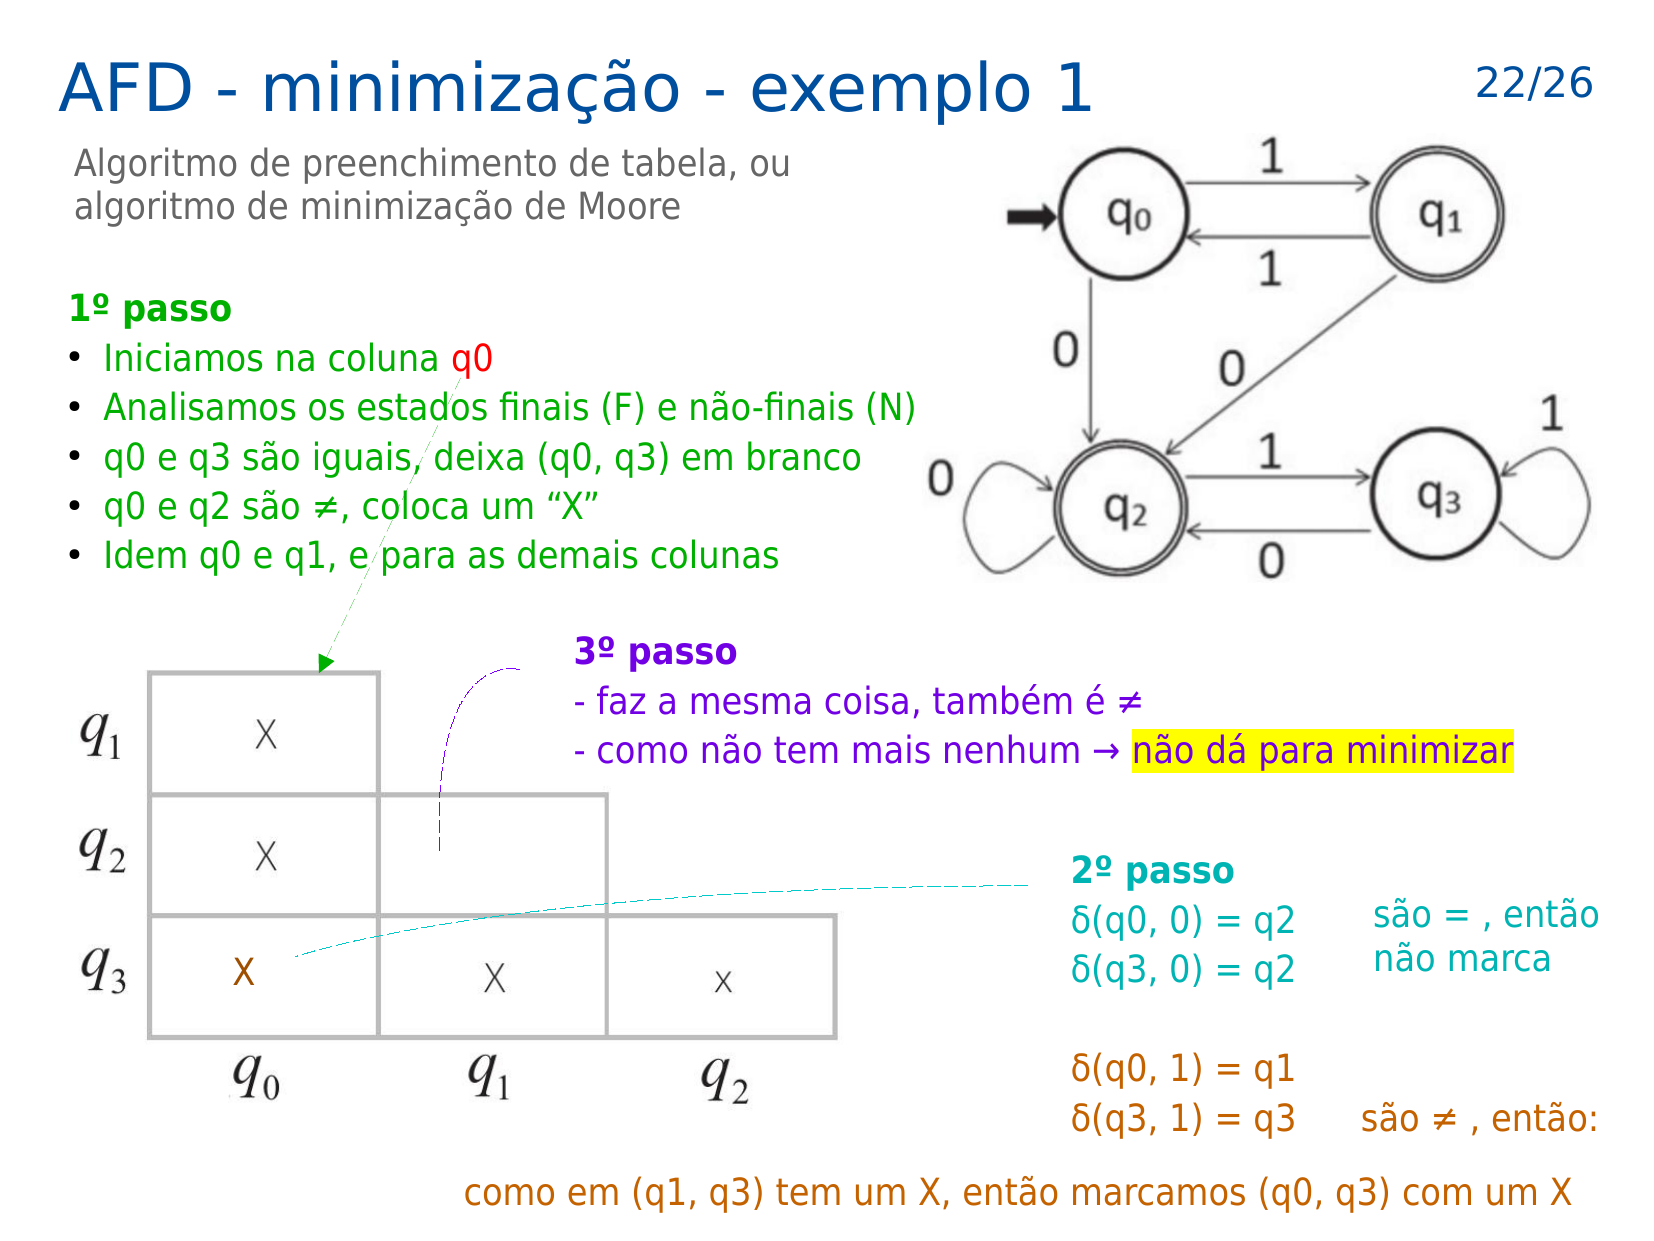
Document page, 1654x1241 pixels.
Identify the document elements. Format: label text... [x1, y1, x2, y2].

text_box 1º passo Iniciamos na coluna q0 Analisamos os estados finais (F) e não-finais (N) q0 e q3 são iguais, deixa (q0, q3) em branco q0 e q2 são ≠, coloca um “X” Idem q0 e q1, e para as demais colunas [53, 279, 934, 634]
text_box como em (q1, q3) tem um X, então marcamos (q0, q3) com um X [448, 1163, 1607, 1229]
text_box X [217, 943, 273, 1007]
text_box 2º passo δ(q0, 0) = q2 δ(q3, 0) = q2 δ(q0, 1) = q1 δ(q3, 1) = q3 são ≠ , então: [1055, 841, 1654, 1230]
text_box 3º passo - faz a mesma coisa, também é ≠ - como não tem mais nenhum → não dá para minimizar [558, 622, 1642, 789]
text_box são = , então não marca [1358, 885, 1642, 1047]
text_box Algoritmo de preenchimento de tabela, ou algoritmo de minimização de Moore [59, 133, 863, 246]
picture [70, 661, 846, 1112]
picture [921, 133, 1597, 598]
title AFD - minimização - exemplo 1 [59, 29, 1625, 148]
